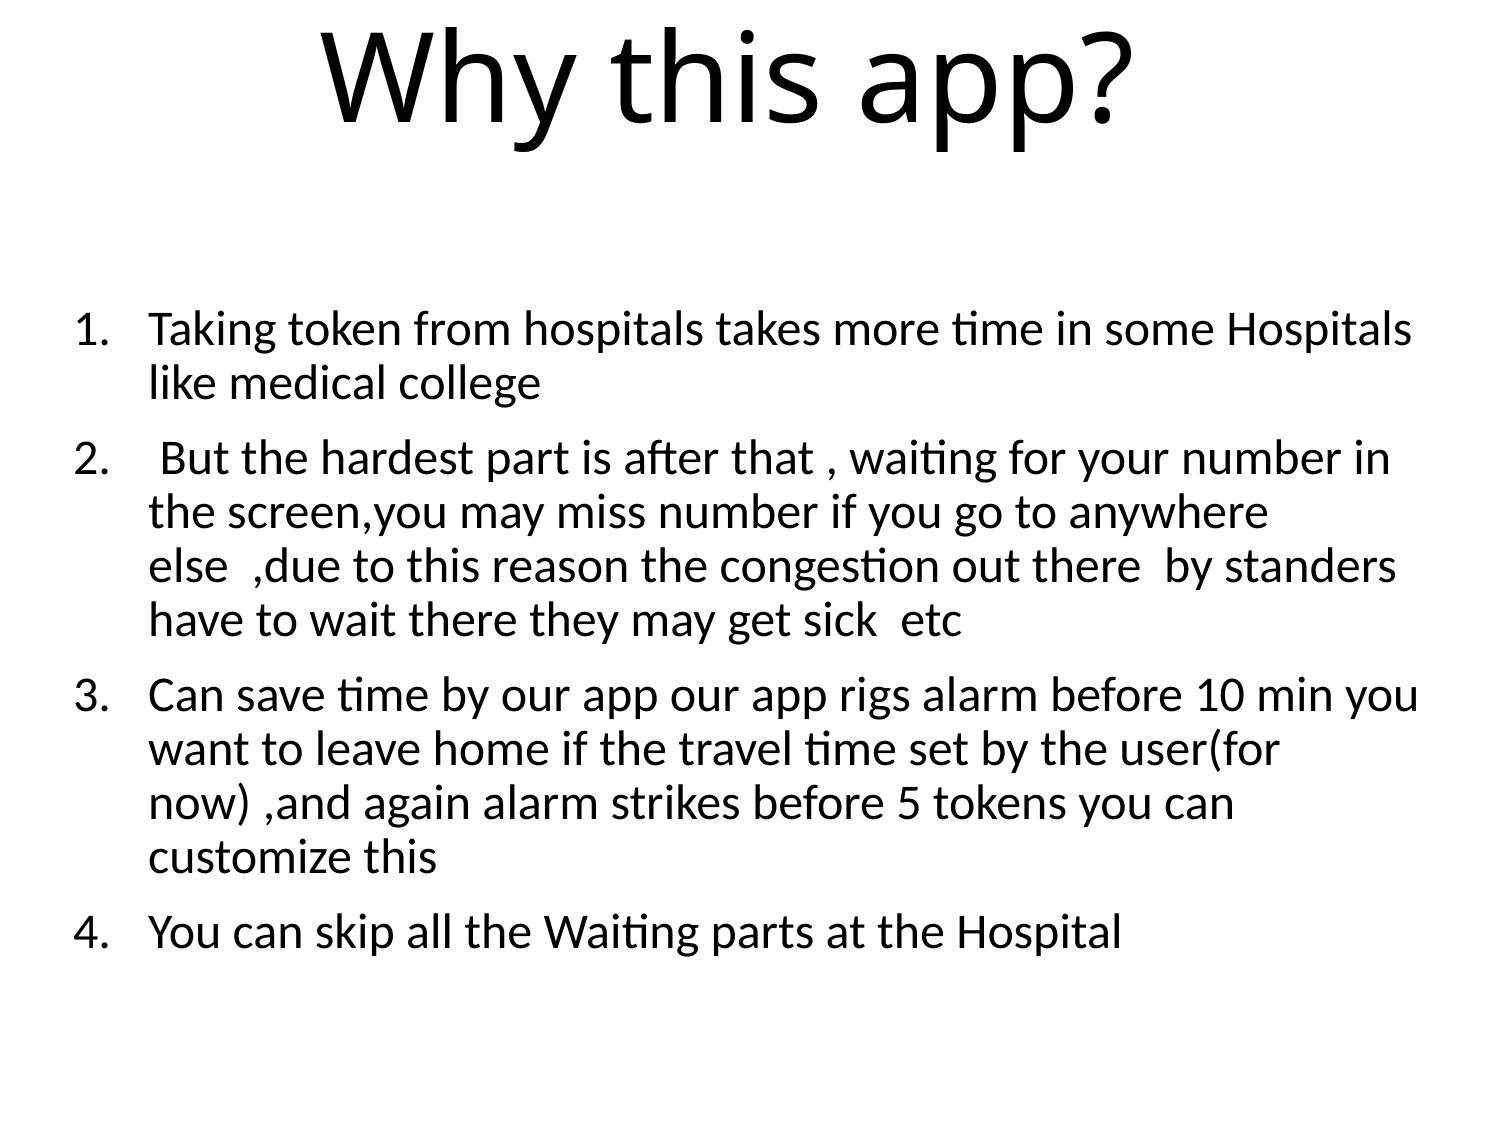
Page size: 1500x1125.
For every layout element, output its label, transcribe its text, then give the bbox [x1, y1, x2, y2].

title Why this app? [89, 0, 1365, 158]
subtitle Taking token from hospitals takes more time in some Hospitals like medical college But the hardest part is after that , waiting for your number in the screen,you may miss number if you go to anywhere else ,due to this reason the congestion out there by standers have to wait there they may get sick etc Can save time by our app our app rigs alarm before 10 min you want to leave home if the travel time set by the user(for now) ,and again alarm strikes before 5 tokens you can customize this You can skip all the Waiting parts at the Hospital [58, 295, 1443, 1083]
